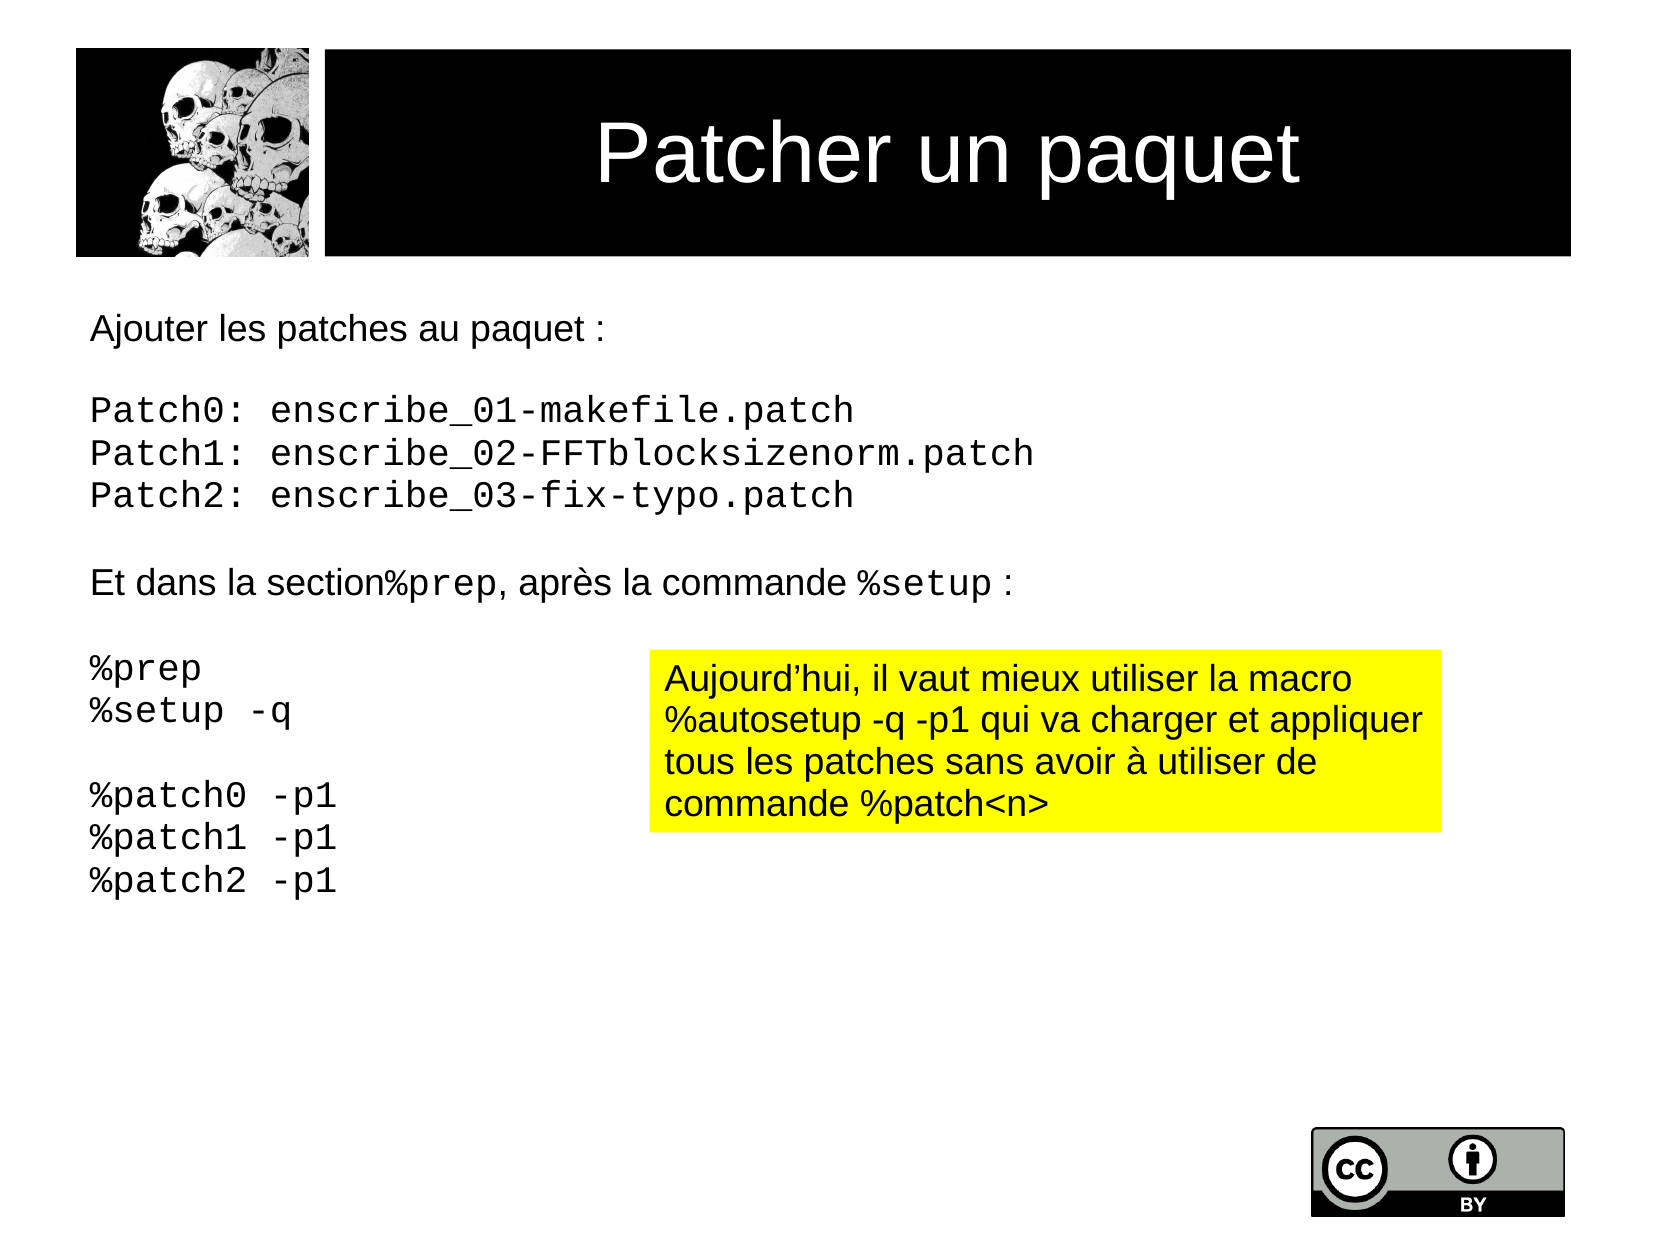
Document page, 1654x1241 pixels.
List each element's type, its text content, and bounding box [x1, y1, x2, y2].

text_box Ajouter les patches au paquet : Patch0: enscribe_01-makefile.patch Patch1: enscribe_02-FFTblocksizenorm.patch Patch2: enscribe_03-fix-typo.patch Et dans la section%prep, après la commande %setup : %prep %setup -q %patch0 -p1 %patch1 -p1 %patch2 -p1 [75, 300, 1576, 994]
picture [76, 48, 309, 257]
text_box Aujourd’hui, il vaut mieux utiliser la macro%autosetup -q -p1 qui va charger et appliquer tous les patches sans avoir à utiliser de commande %patch<n> [649, 649, 1441, 833]
picture [1311, 1127, 1565, 1217]
title Patcher un paquet [324, 49, 1571, 257]
